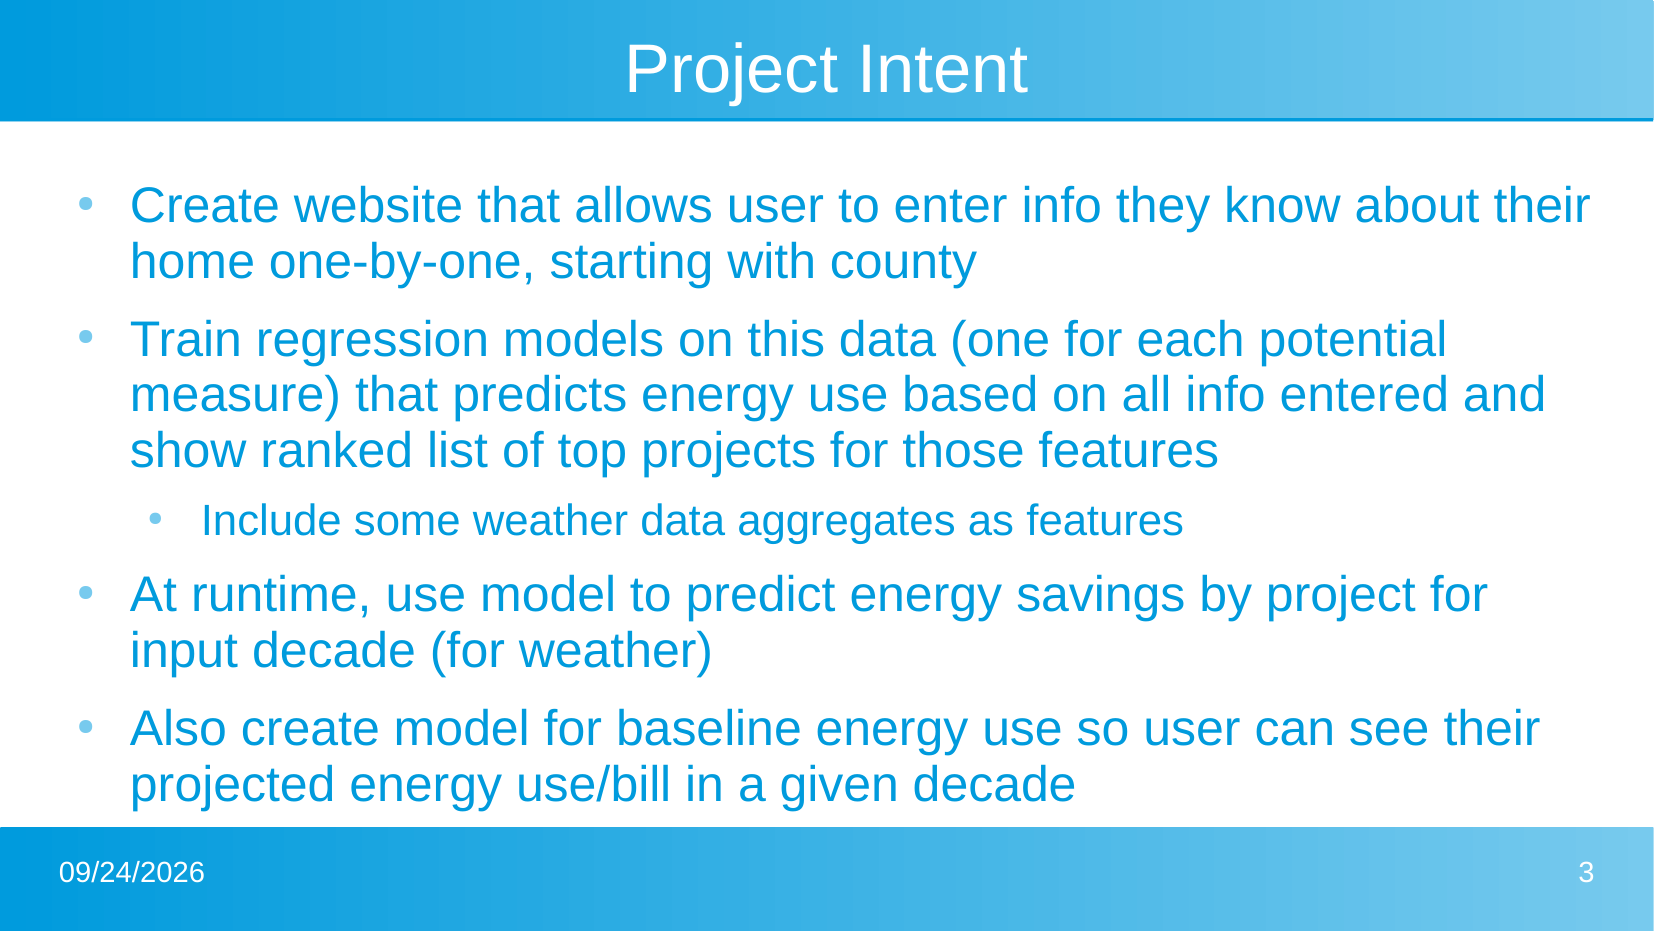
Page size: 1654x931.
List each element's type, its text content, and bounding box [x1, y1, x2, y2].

title Project Intent [59, 29, 1595, 108]
list Create website that allows user to enter info they know about their home one-by-one, starting with county Train regression models on this data (one for each potential measure) that predicts energy use based on all info entered and show ranked list of top projects for those features Include some weather data aggregates as features At runtime, use model to predict energy savings by project for input decade (for weather) Also create model for baseline energy use so user can see their projected energy use/bill in a given decade [59, 177, 1595, 768]
